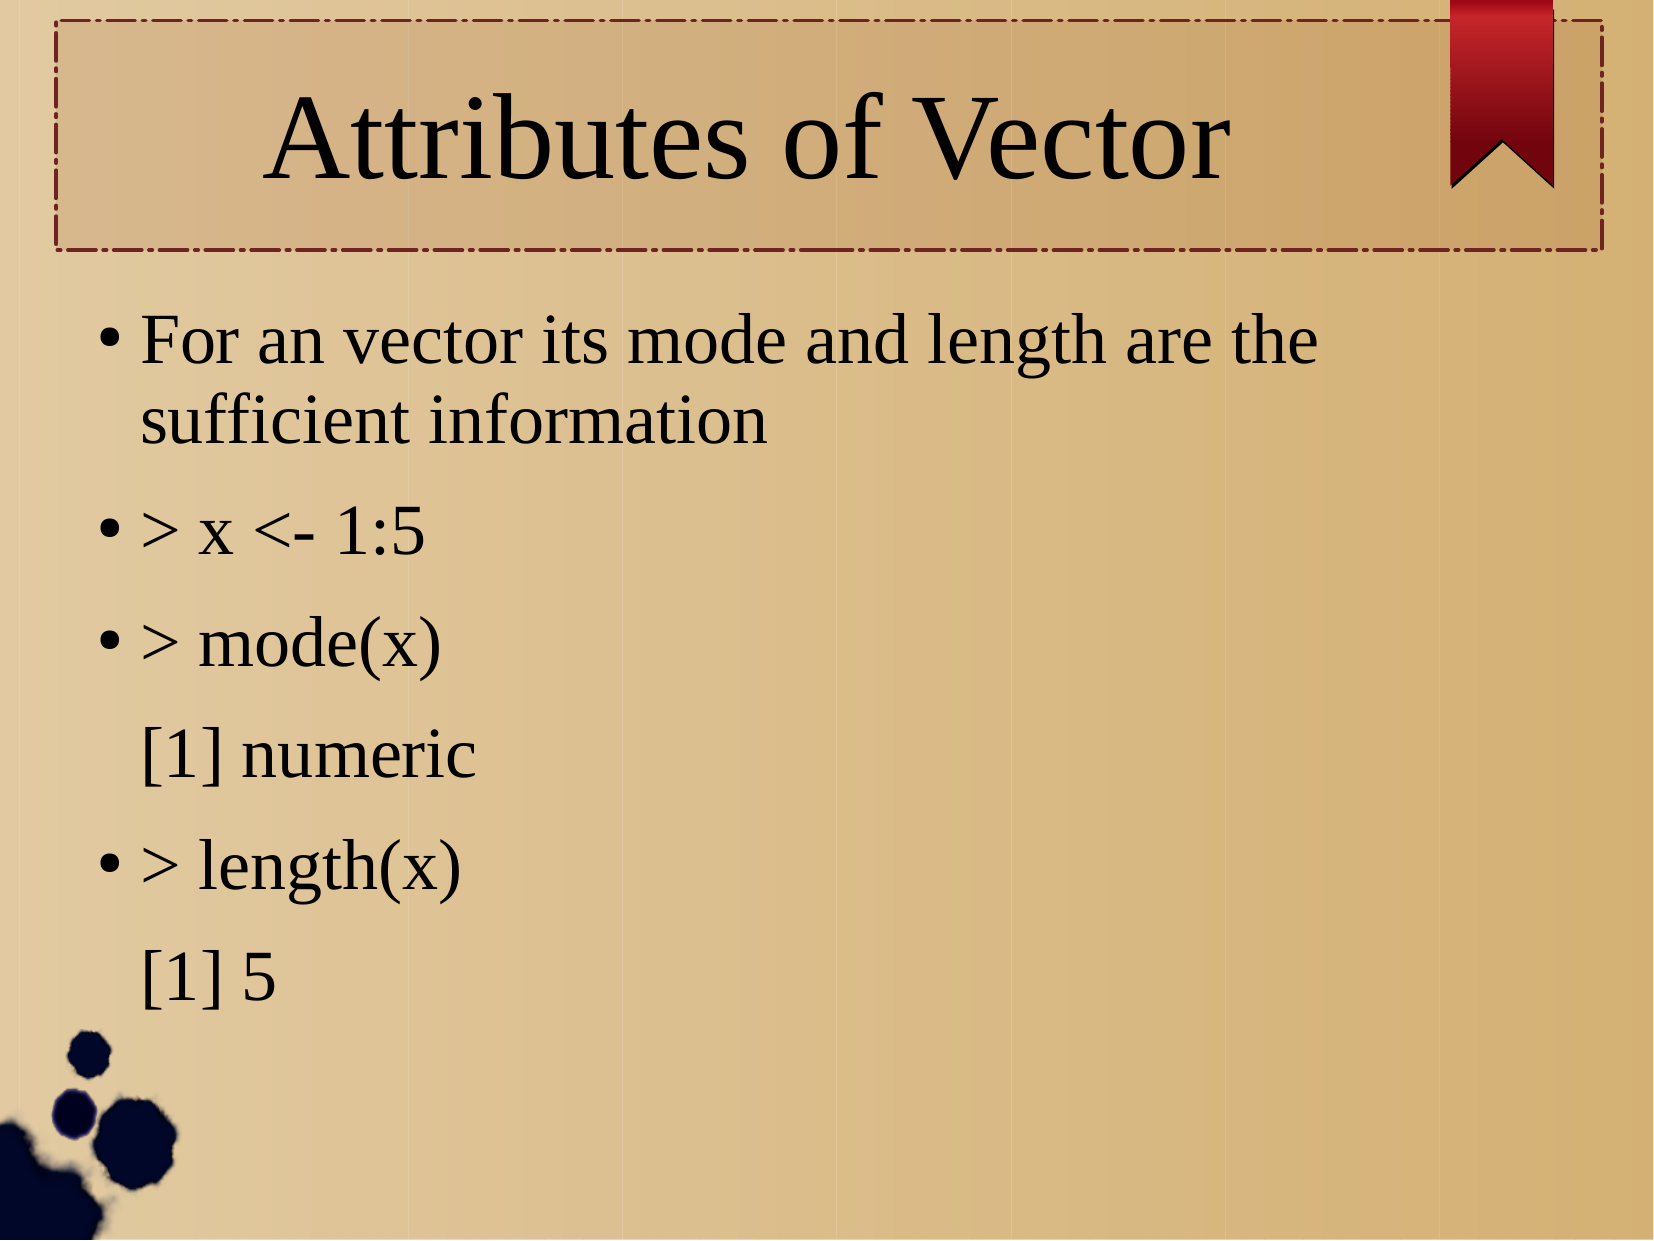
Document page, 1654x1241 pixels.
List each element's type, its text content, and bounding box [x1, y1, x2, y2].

list For an vector its mode and length are the sufficient information > x <- 1:5 > mode(x) [1] numeric > length(x) [1] 5 [82, 299, 1571, 1019]
title Attributes of Vector [82, 47, 1412, 229]
